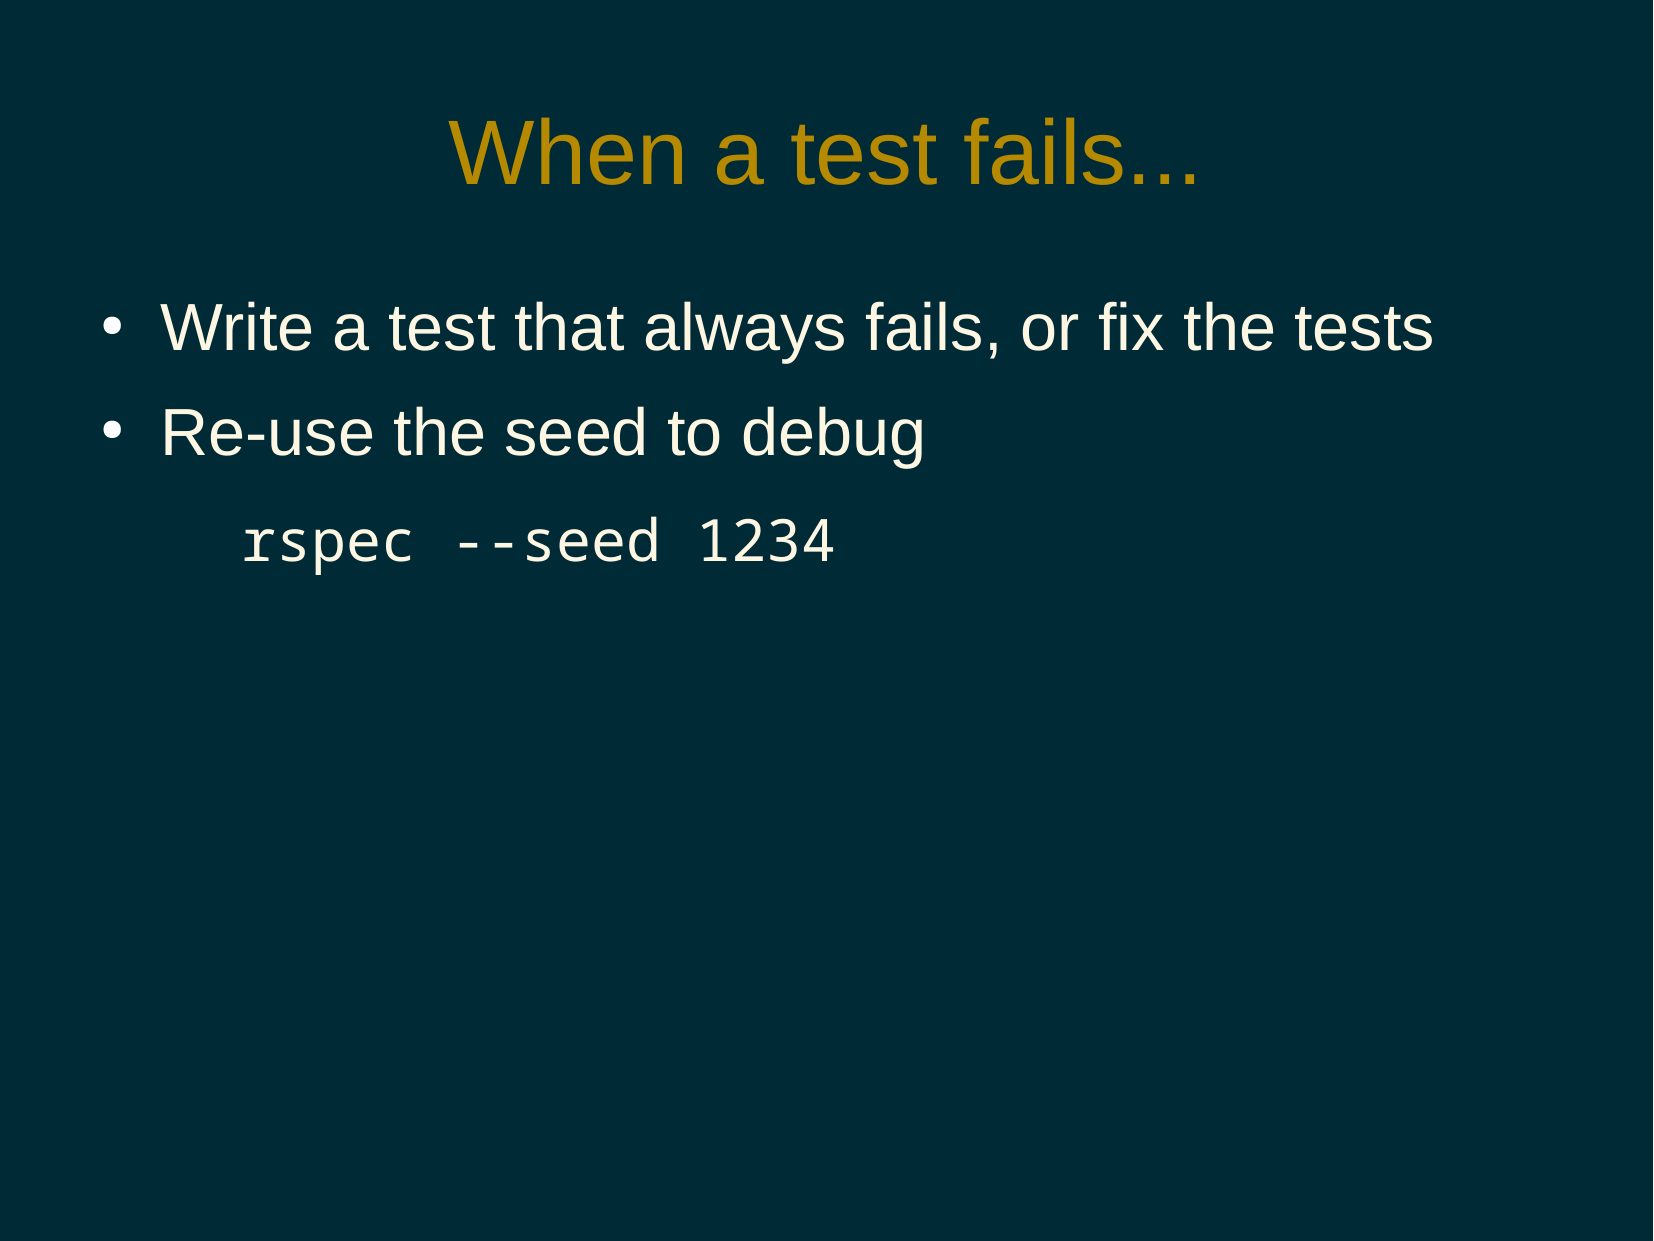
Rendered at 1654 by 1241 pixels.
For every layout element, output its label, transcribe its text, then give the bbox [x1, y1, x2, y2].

list Write a test that always fails, or fix the tests Re-use the seed to debug rspec --seed 1234 [82, 290, 1571, 1109]
title When a test fails... [82, 49, 1571, 257]
